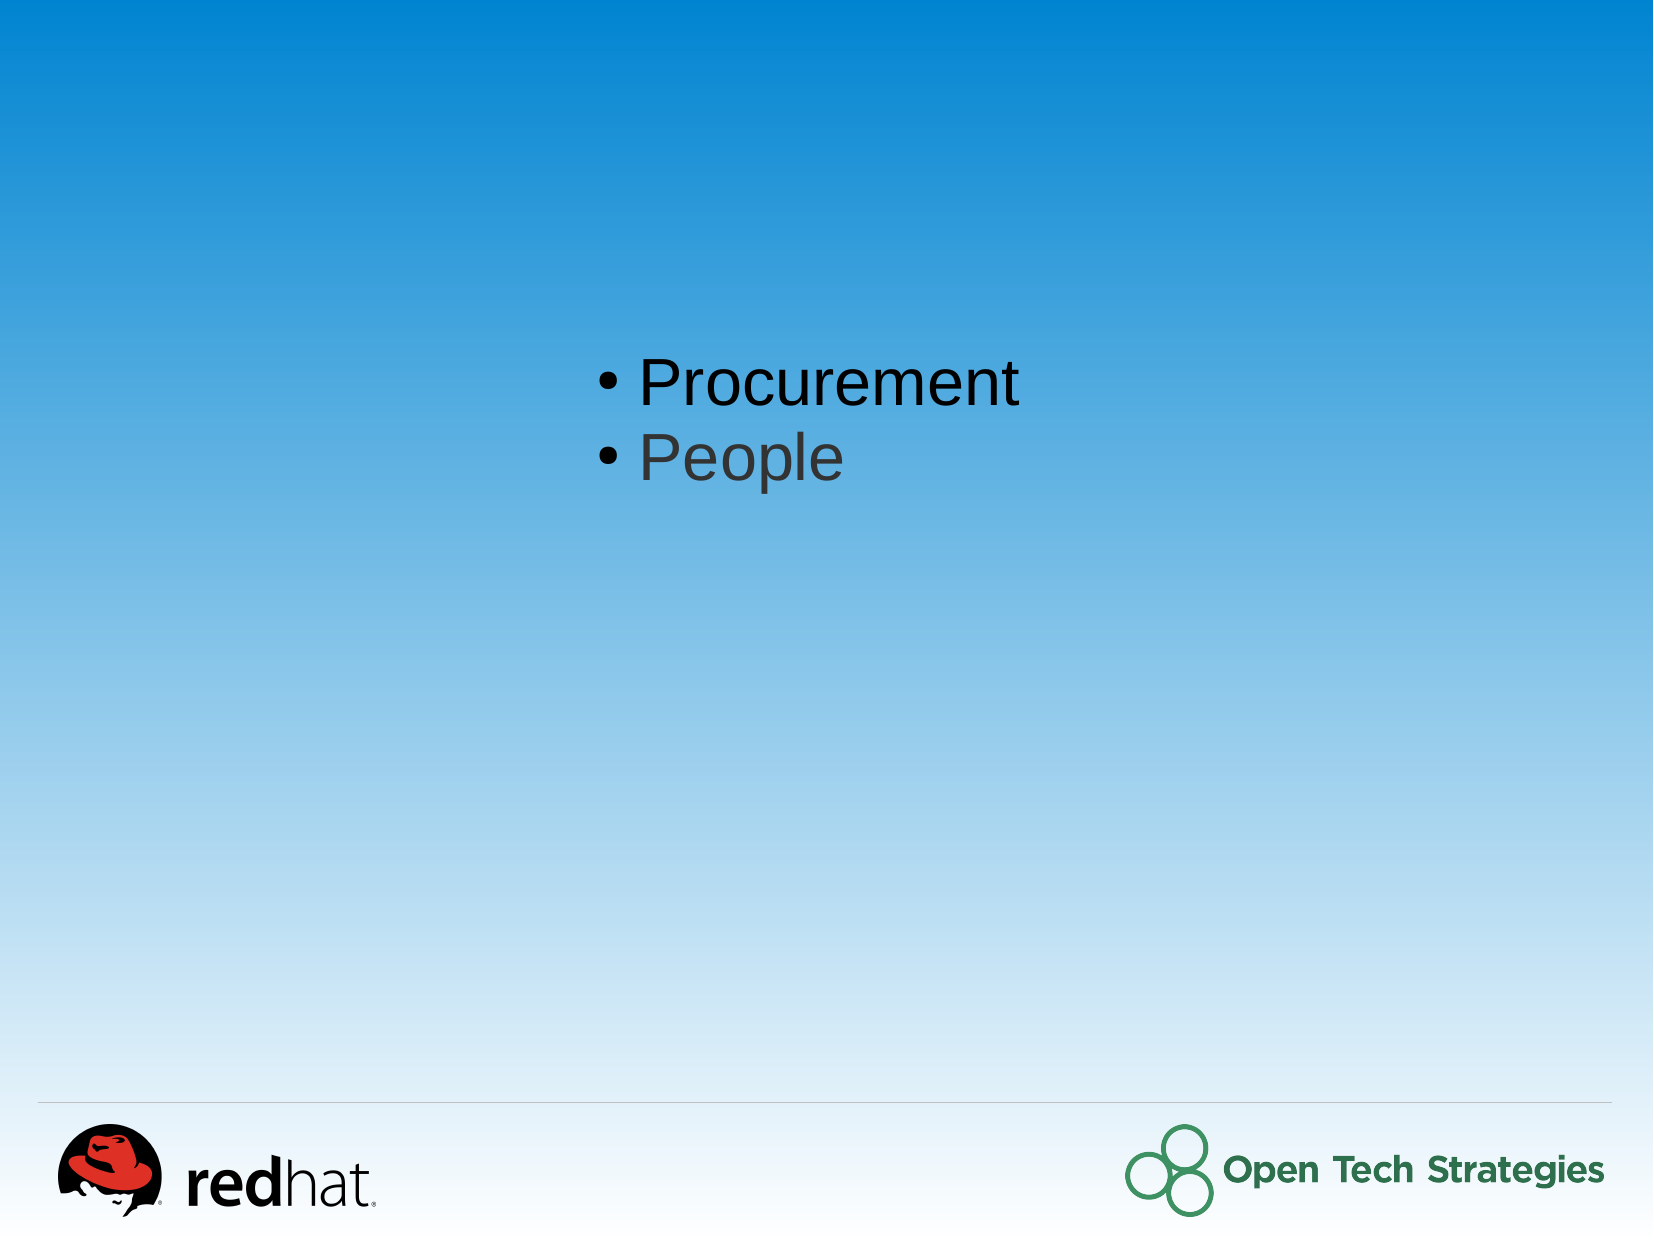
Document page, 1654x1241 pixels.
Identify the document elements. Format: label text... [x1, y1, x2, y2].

text_box Procurement People [581, 337, 1088, 734]
picture [58, 1124, 376, 1217]
picture [1125, 1124, 1604, 1217]
